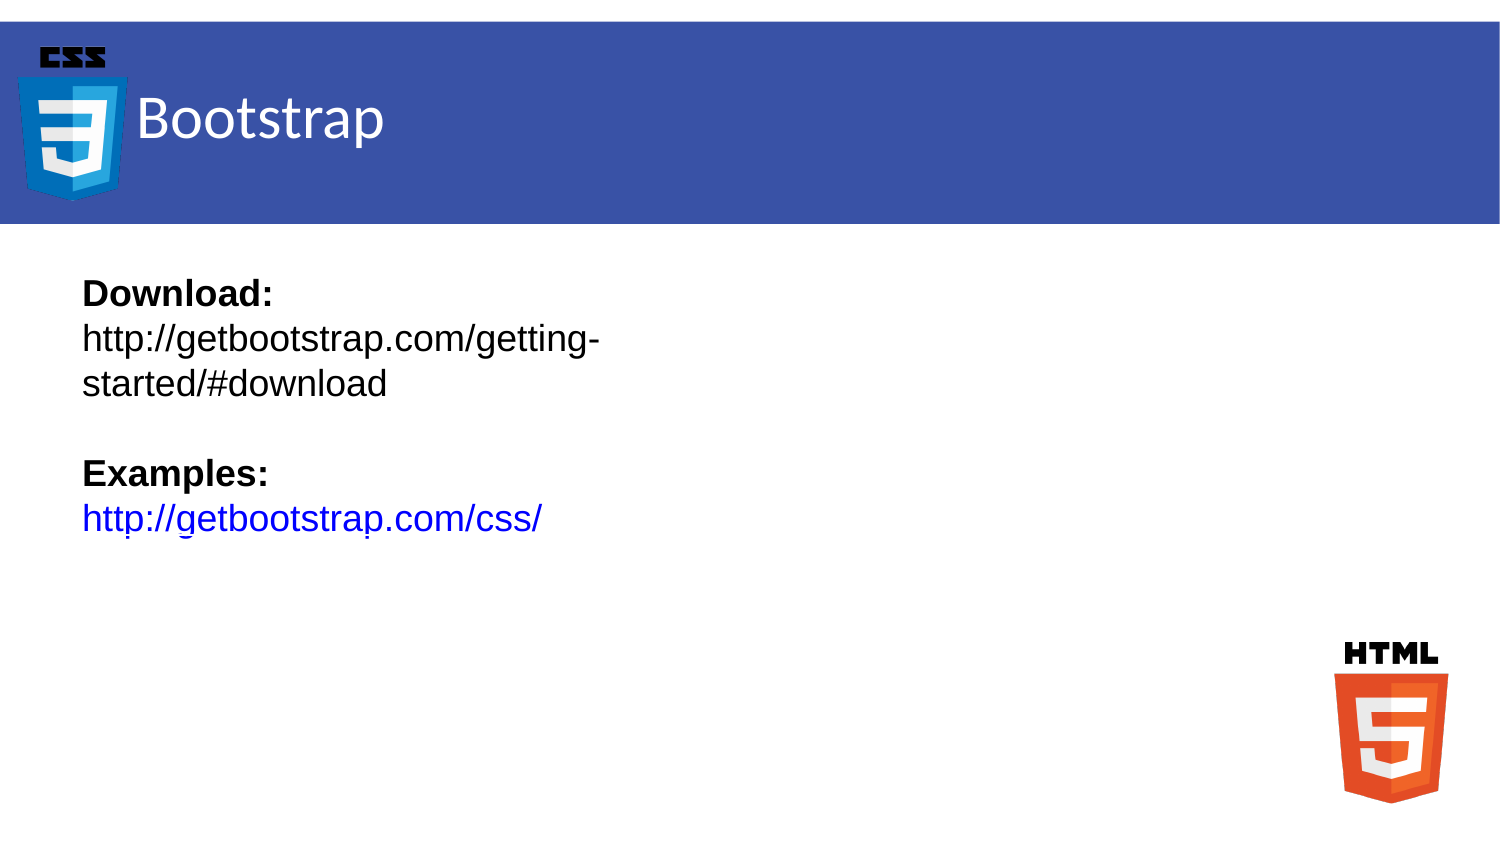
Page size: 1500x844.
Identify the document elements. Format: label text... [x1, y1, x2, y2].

picture [1334, 641, 1449, 804]
text_box Download: http://getbootstrap.com/getting-started/#download Examples: http://getbootstrap.com/css/ [67, 261, 626, 571]
picture [17, 46, 128, 201]
text_box Bootstrap [128, 72, 1500, 167]
